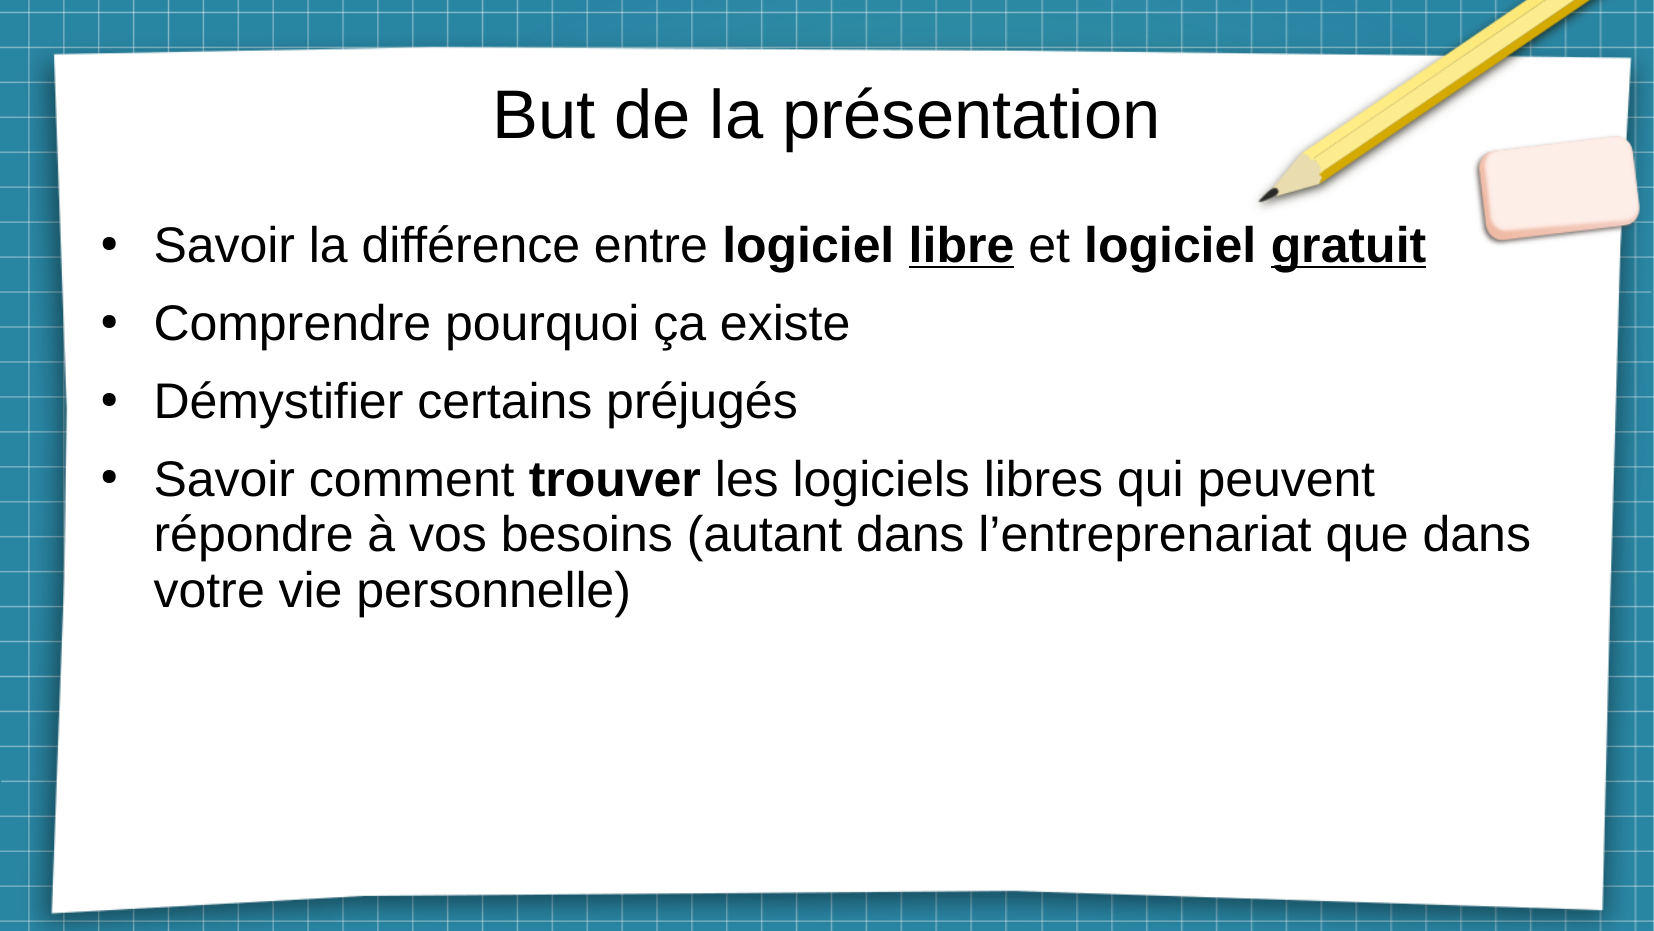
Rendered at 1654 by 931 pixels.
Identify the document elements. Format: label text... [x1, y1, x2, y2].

list Savoir la différence entre logiciel libre et logiciel gratuit Comprendre pourquoi ça existe Démystifier certains préjugés Savoir comment trouver les logiciels libres qui peuvent répondre à vos besoins (autant dans l’entreprenariat que dans votre vie personnelle) [82, 217, 1571, 757]
picture [0, 0, 1654, 931]
title But de la présentation [82, 0, 1571, 217]
